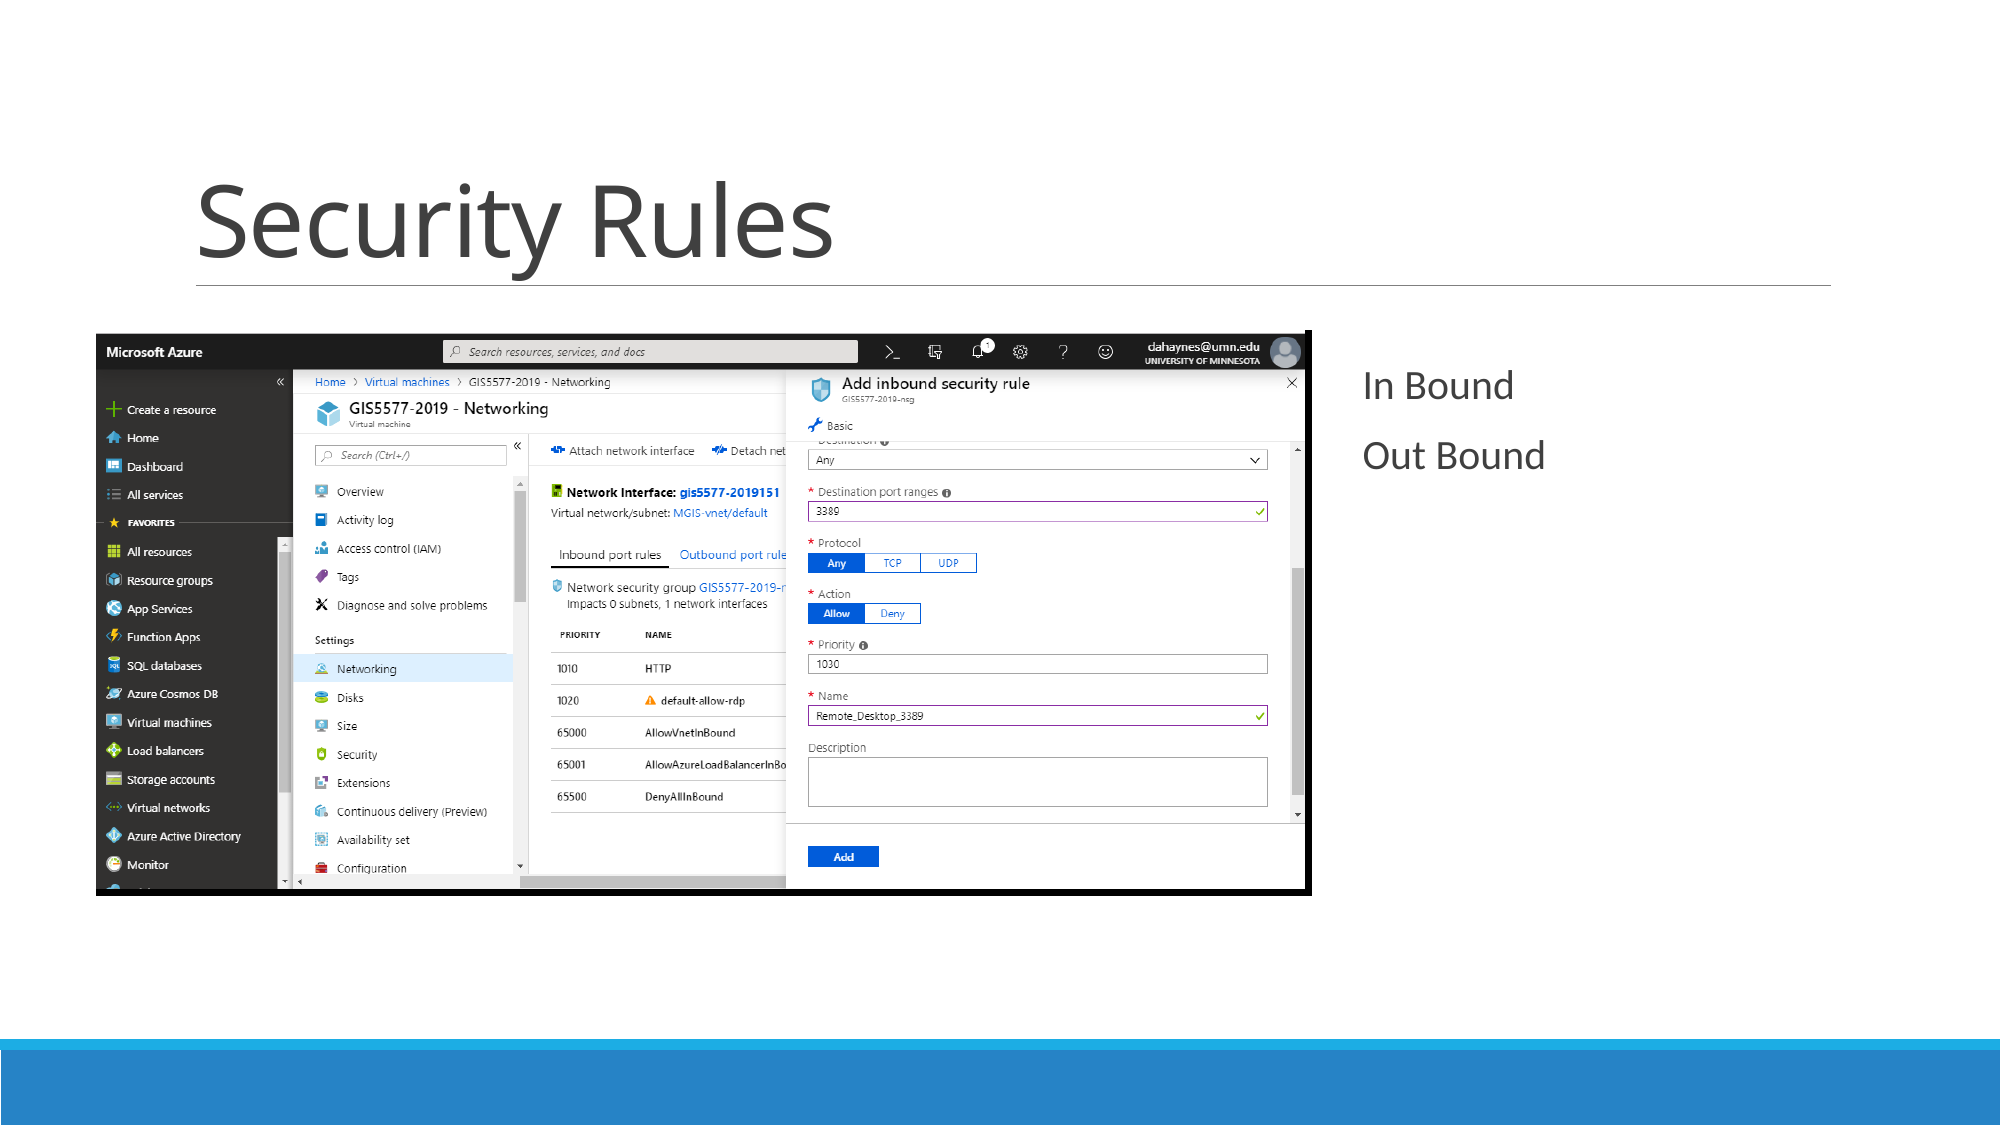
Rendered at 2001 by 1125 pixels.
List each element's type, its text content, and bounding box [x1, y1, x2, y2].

list In Bound Out Bound [1347, 356, 1840, 896]
picture [96, 330, 1312, 896]
title Security Rules [180, 47, 1831, 286]
